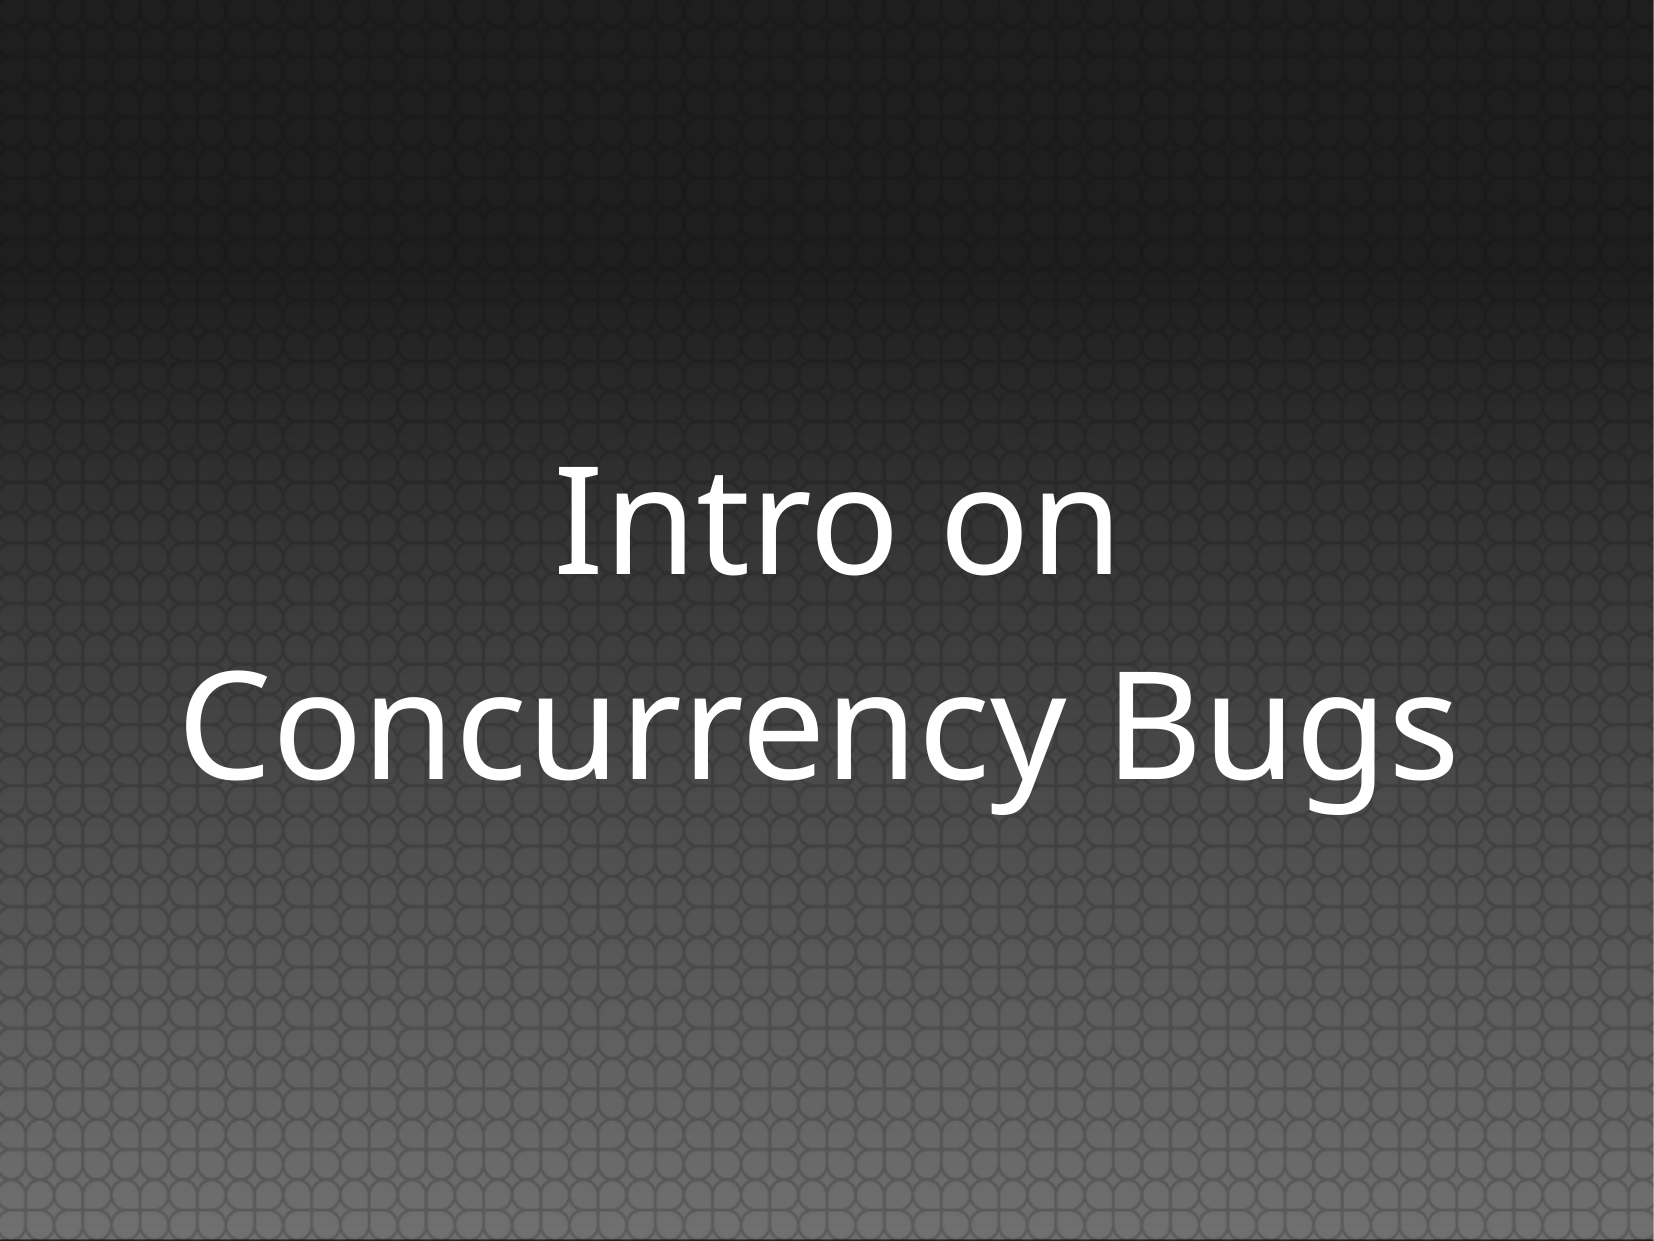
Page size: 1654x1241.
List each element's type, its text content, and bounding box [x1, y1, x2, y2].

title Intro on Concurrency Bugs [75, 444, 1564, 794]
picture [0, 0, 1654, 1241]
